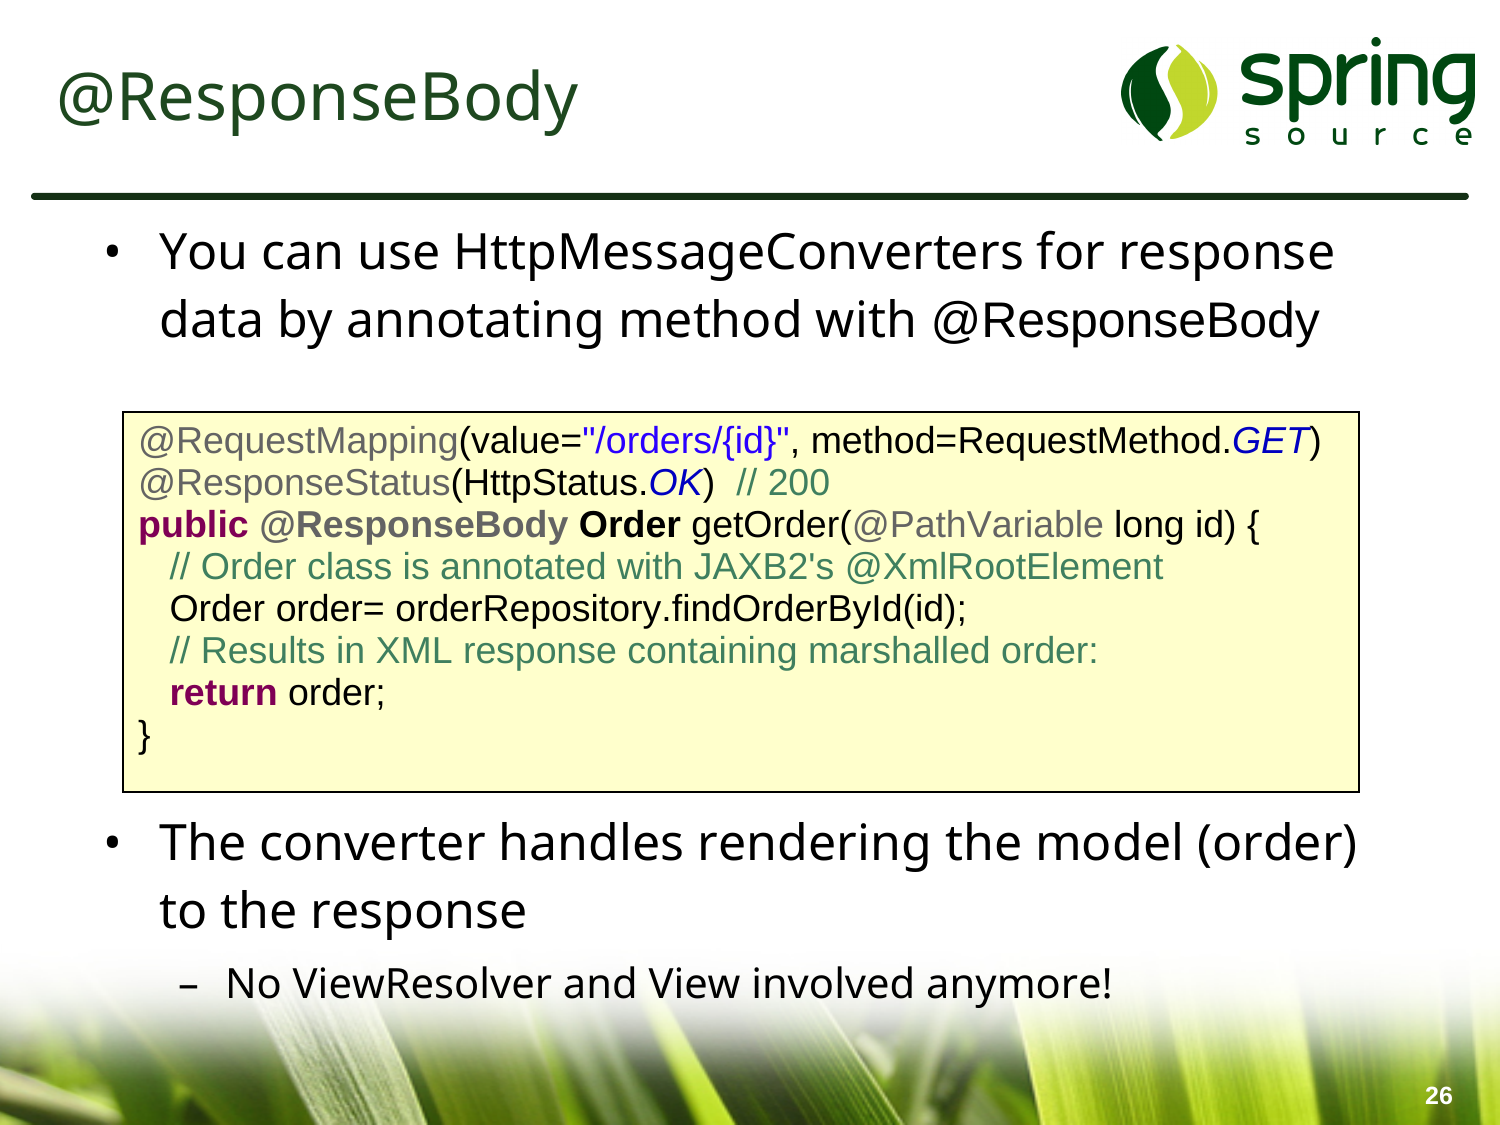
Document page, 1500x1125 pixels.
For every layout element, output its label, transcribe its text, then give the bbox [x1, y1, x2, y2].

text_box @RequestMapping(value="/orders/{id}", method=RequestMethod.GET) @ResponseStatus(HttpStatus.OK) // 200 public @ResponseBody Order getOrder(@PathVariable long id) { // Order class is annotated with JAXB2's @XmlRootElement Order order= orderRepository.findOrderById(id); // Results in XML response containing marshalled order: return order; } [123, 412, 1359, 793]
picture [618, 990, 630, 995]
picture [1042, 990, 1054, 995]
picture [1121, 37, 1475, 145]
picture [932, 990, 942, 995]
picture [263, 990, 275, 995]
picture [815, 990, 827, 995]
list You can use HttpMessageConverters for response data by annotating method with @ResponseBody [103, 216, 1394, 394]
title @ResponseBody [56, 14, 1089, 175]
picture [568, 990, 578, 995]
list The converter handles rendering the model (order) to the response No ViewResolver and View involved anymore! [103, 806, 1394, 990]
picture [461, 990, 473, 995]
picture [895, 990, 907, 995]
picture [0, 944, 1500, 1125]
